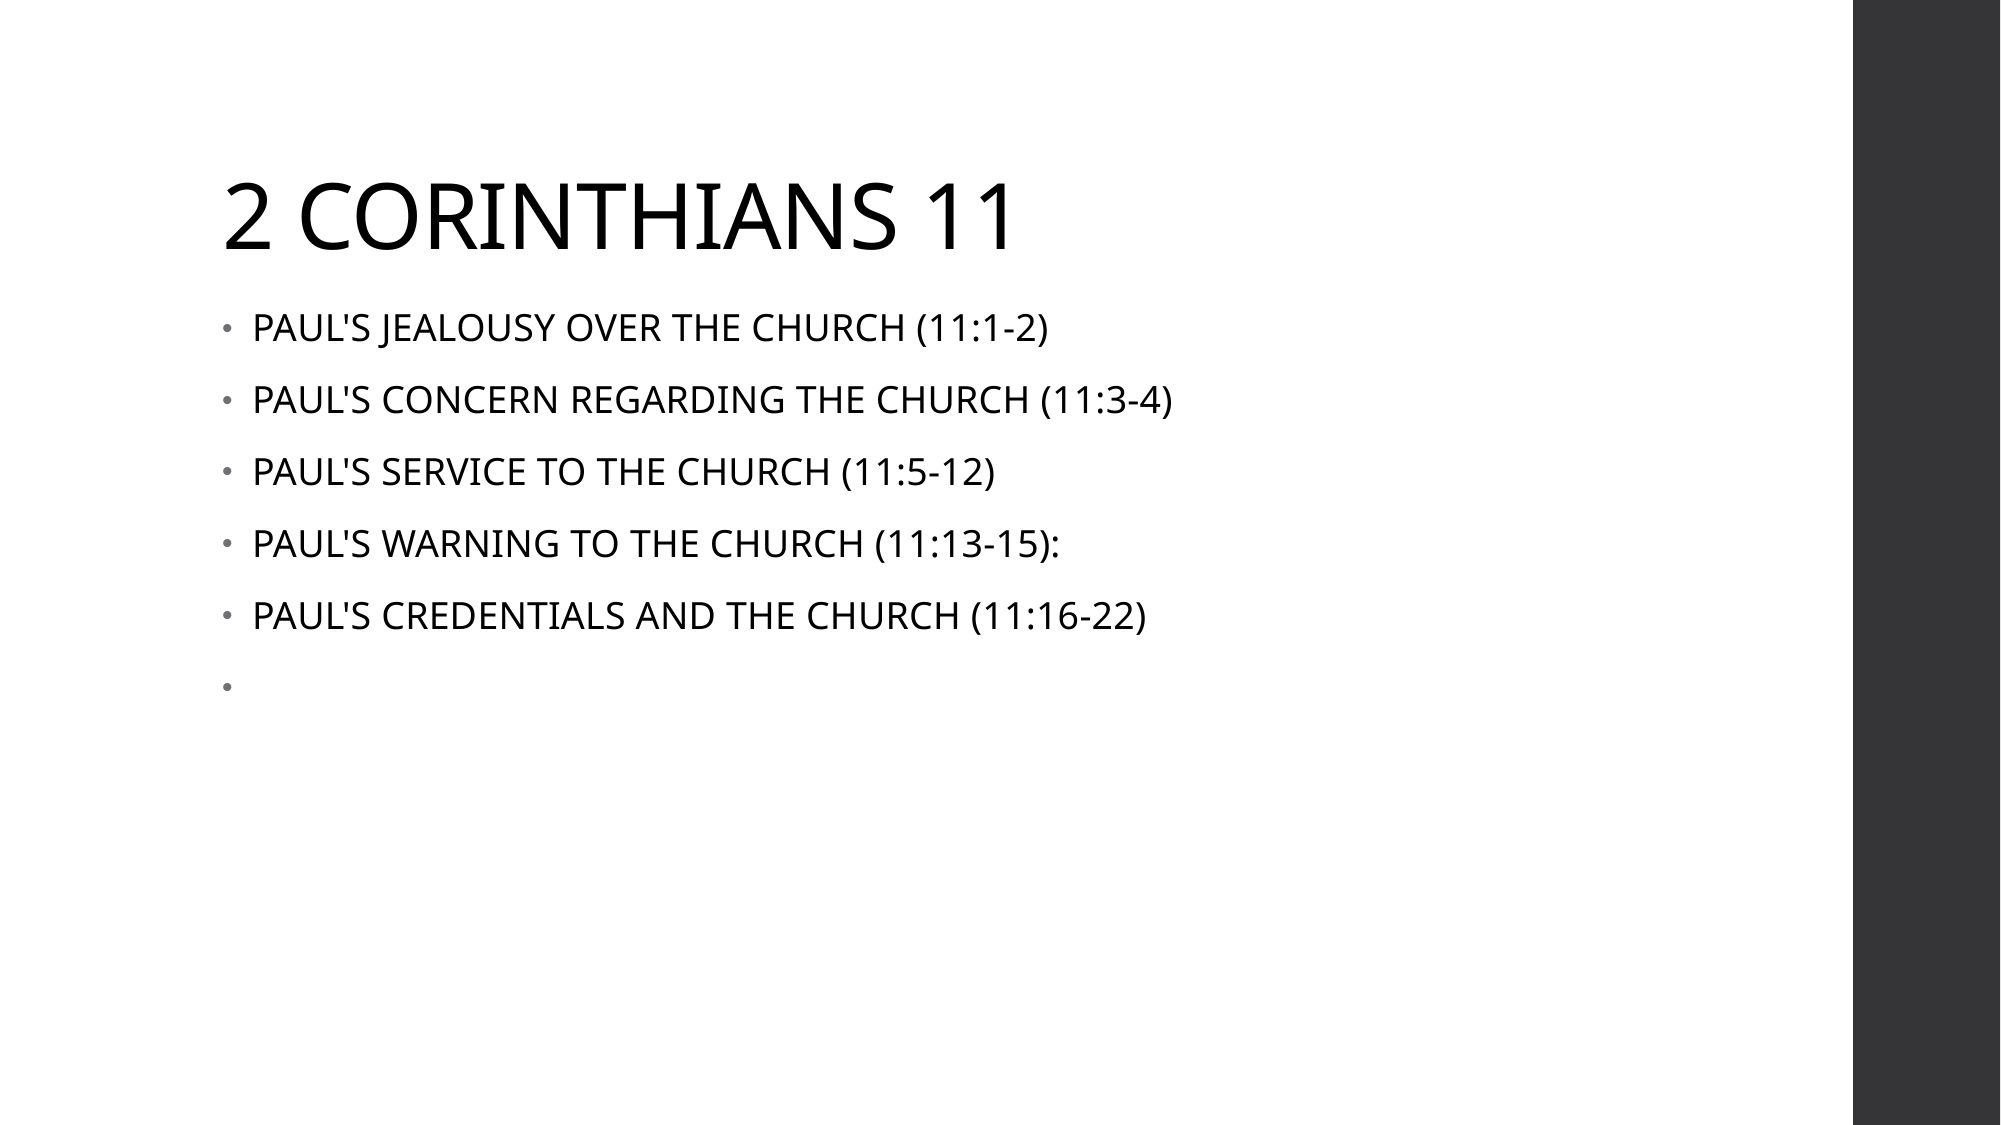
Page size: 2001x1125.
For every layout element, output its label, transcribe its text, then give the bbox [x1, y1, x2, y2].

title 2 CORINTHIANS 11 [206, 60, 1797, 278]
list PAUL'S JEALOUSY OVER THE CHURCH (11:1-2) PAUL'S CONCERN REGARDING THE CHURCH (11:3-4) PAUL'S SERVICE TO THE CHURCH (11:5-12) PAUL'S WARNING TO THE CHURCH (11:13-15): PAUL'S CREDENTIALS AND THE CHURCH (11:16-22) [206, 299, 1617, 1014]
